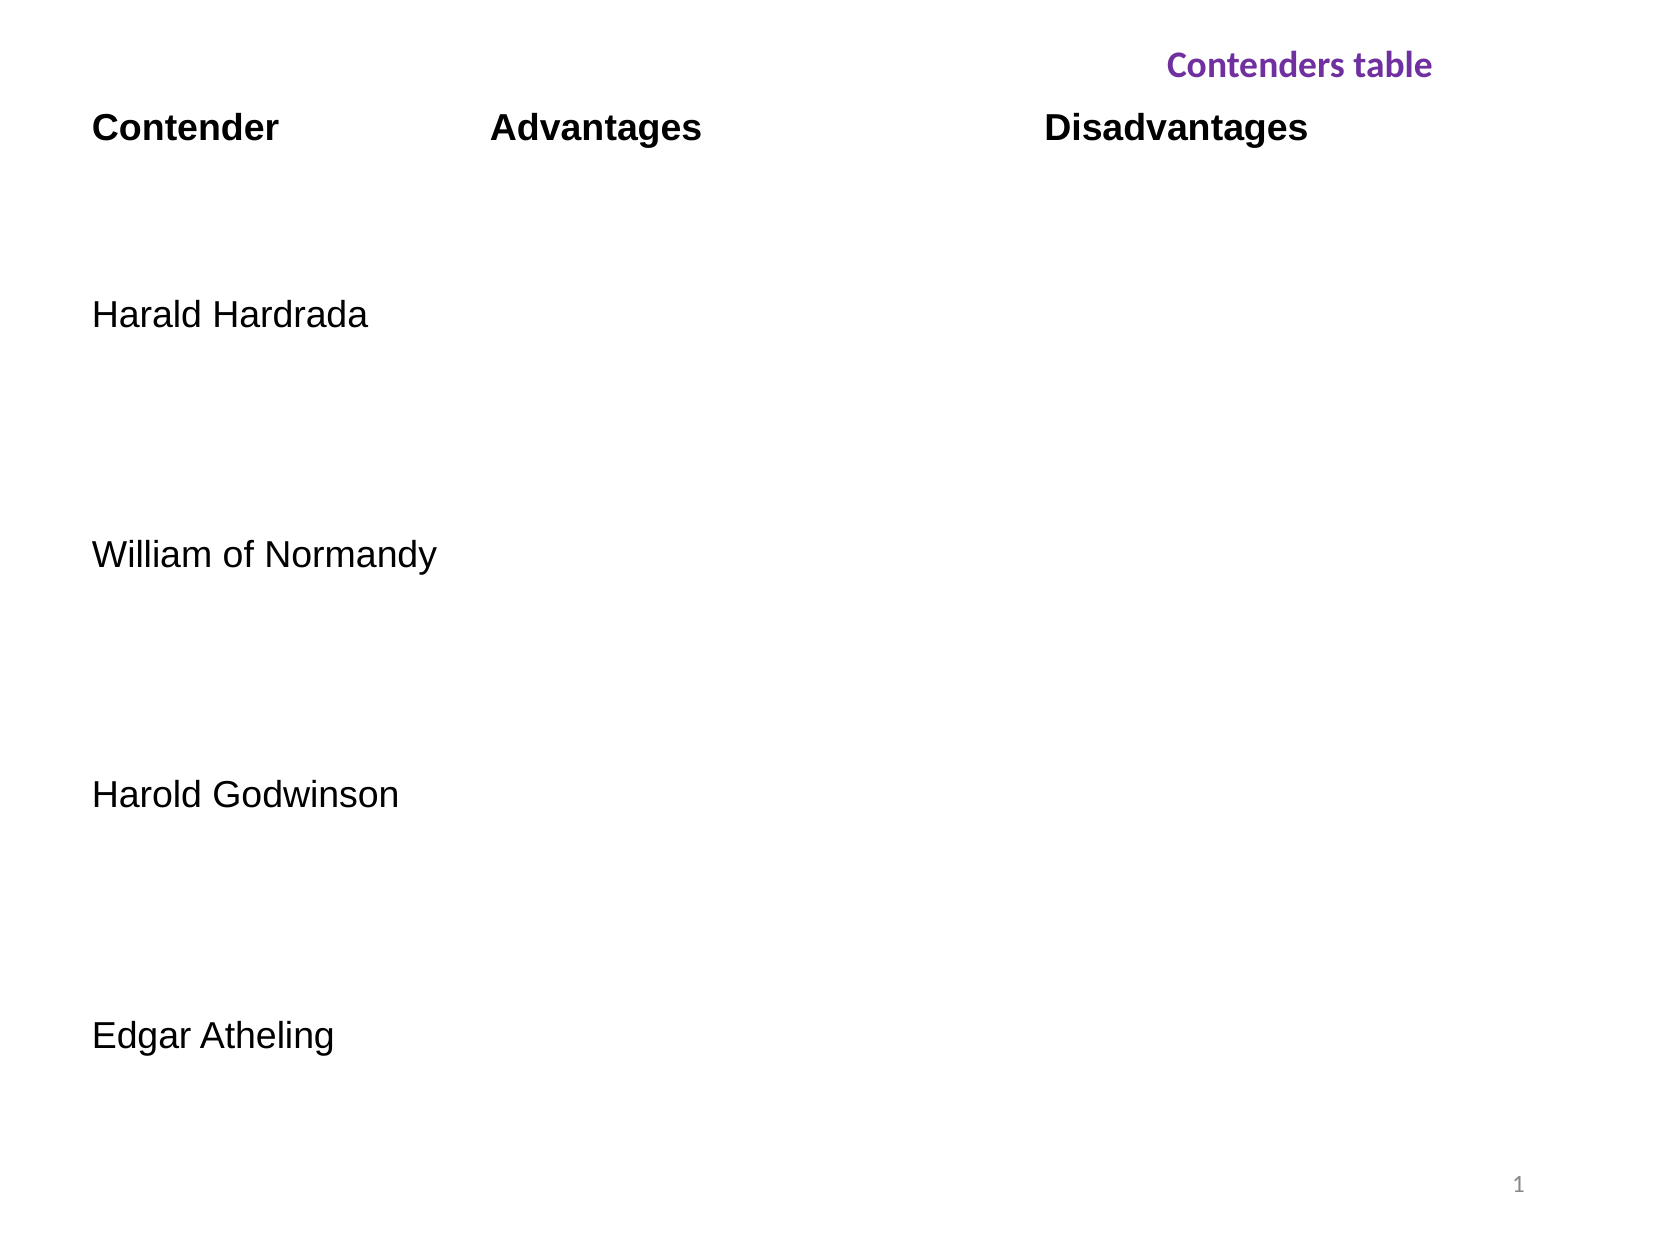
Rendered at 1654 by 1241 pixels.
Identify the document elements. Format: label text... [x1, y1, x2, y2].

table_header Disadvantages [1029, 99, 1586, 173]
table_cell Edgar Atheling [77, 894, 475, 1134]
table_cell [475, 654, 1029, 894]
table_header Advantages [475, 99, 1029, 173]
table_cell [475, 413, 1029, 654]
table_header Contender [77, 99, 475, 173]
table_cell [1029, 894, 1586, 1134]
table_cell Harold Godwinson [77, 654, 475, 894]
table_cell [475, 173, 1029, 413]
table_cell William of Normandy [77, 413, 475, 654]
table_cell [1029, 413, 1586, 654]
text_box Contenders table [1151, 32, 1560, 93]
slide_number <number> [1167, 1149, 1540, 1216]
table_cell Harald Hardrada [77, 173, 475, 413]
table_cell [1029, 173, 1586, 413]
table_cell [475, 894, 1029, 1134]
table_cell [1029, 654, 1586, 894]
